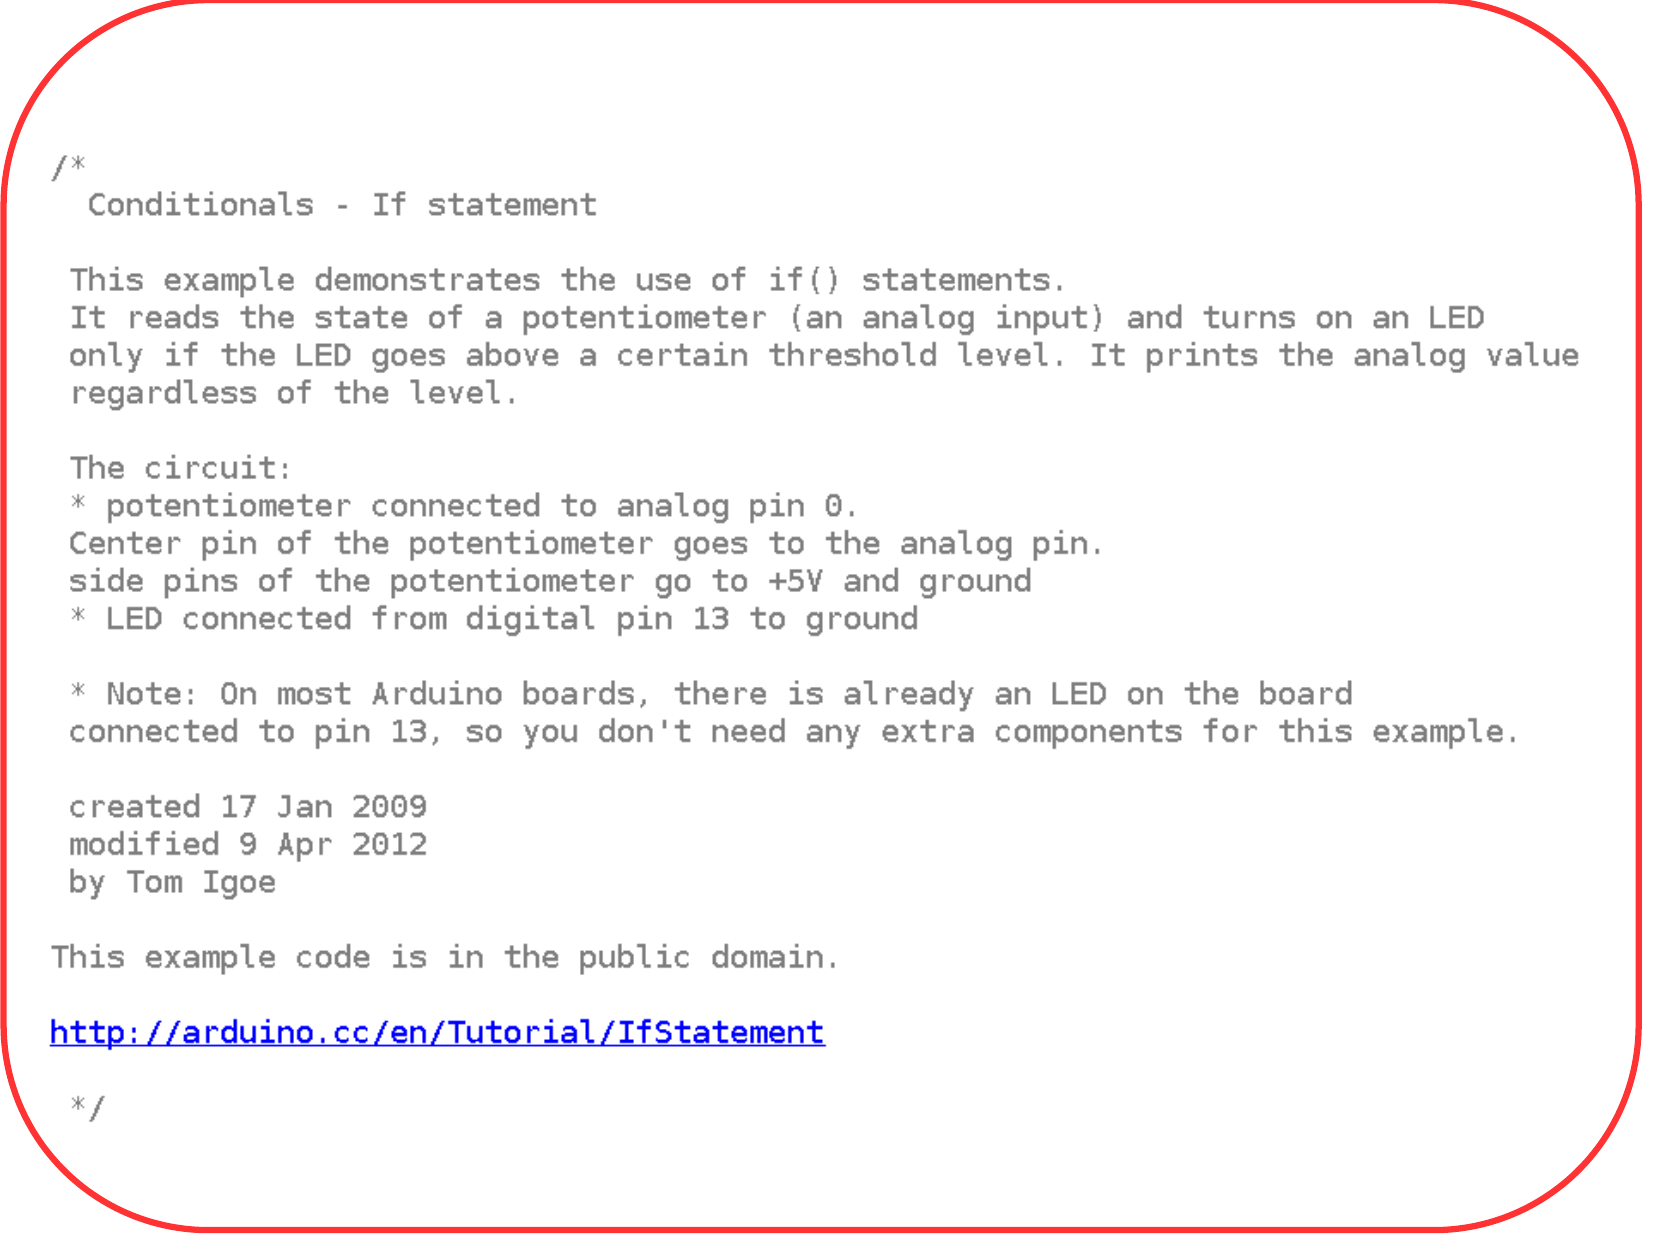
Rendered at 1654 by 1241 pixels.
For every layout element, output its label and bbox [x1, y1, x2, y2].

picture [45, 149, 1599, 1134]
